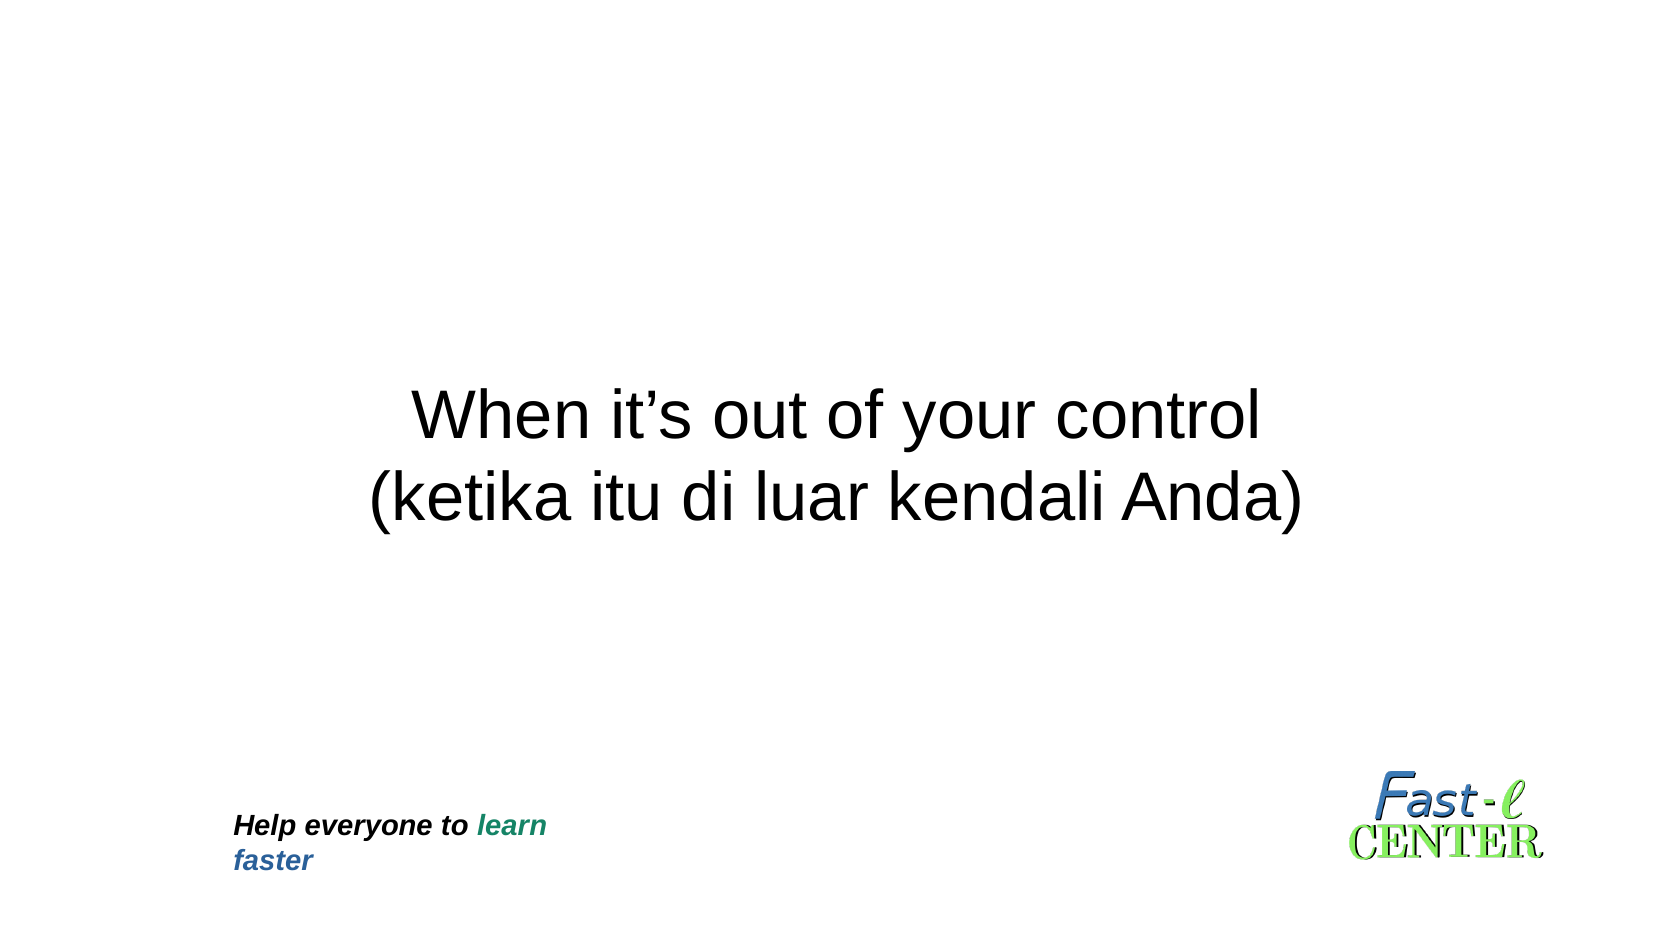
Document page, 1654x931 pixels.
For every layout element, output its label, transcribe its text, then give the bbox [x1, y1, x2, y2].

text_box Help everyone to learn faster [218, 799, 650, 847]
text_box When it’s out of your control (ketika itu di luar kendali Anda) [187, 374, 1487, 530]
picture [1349, 771, 1544, 862]
